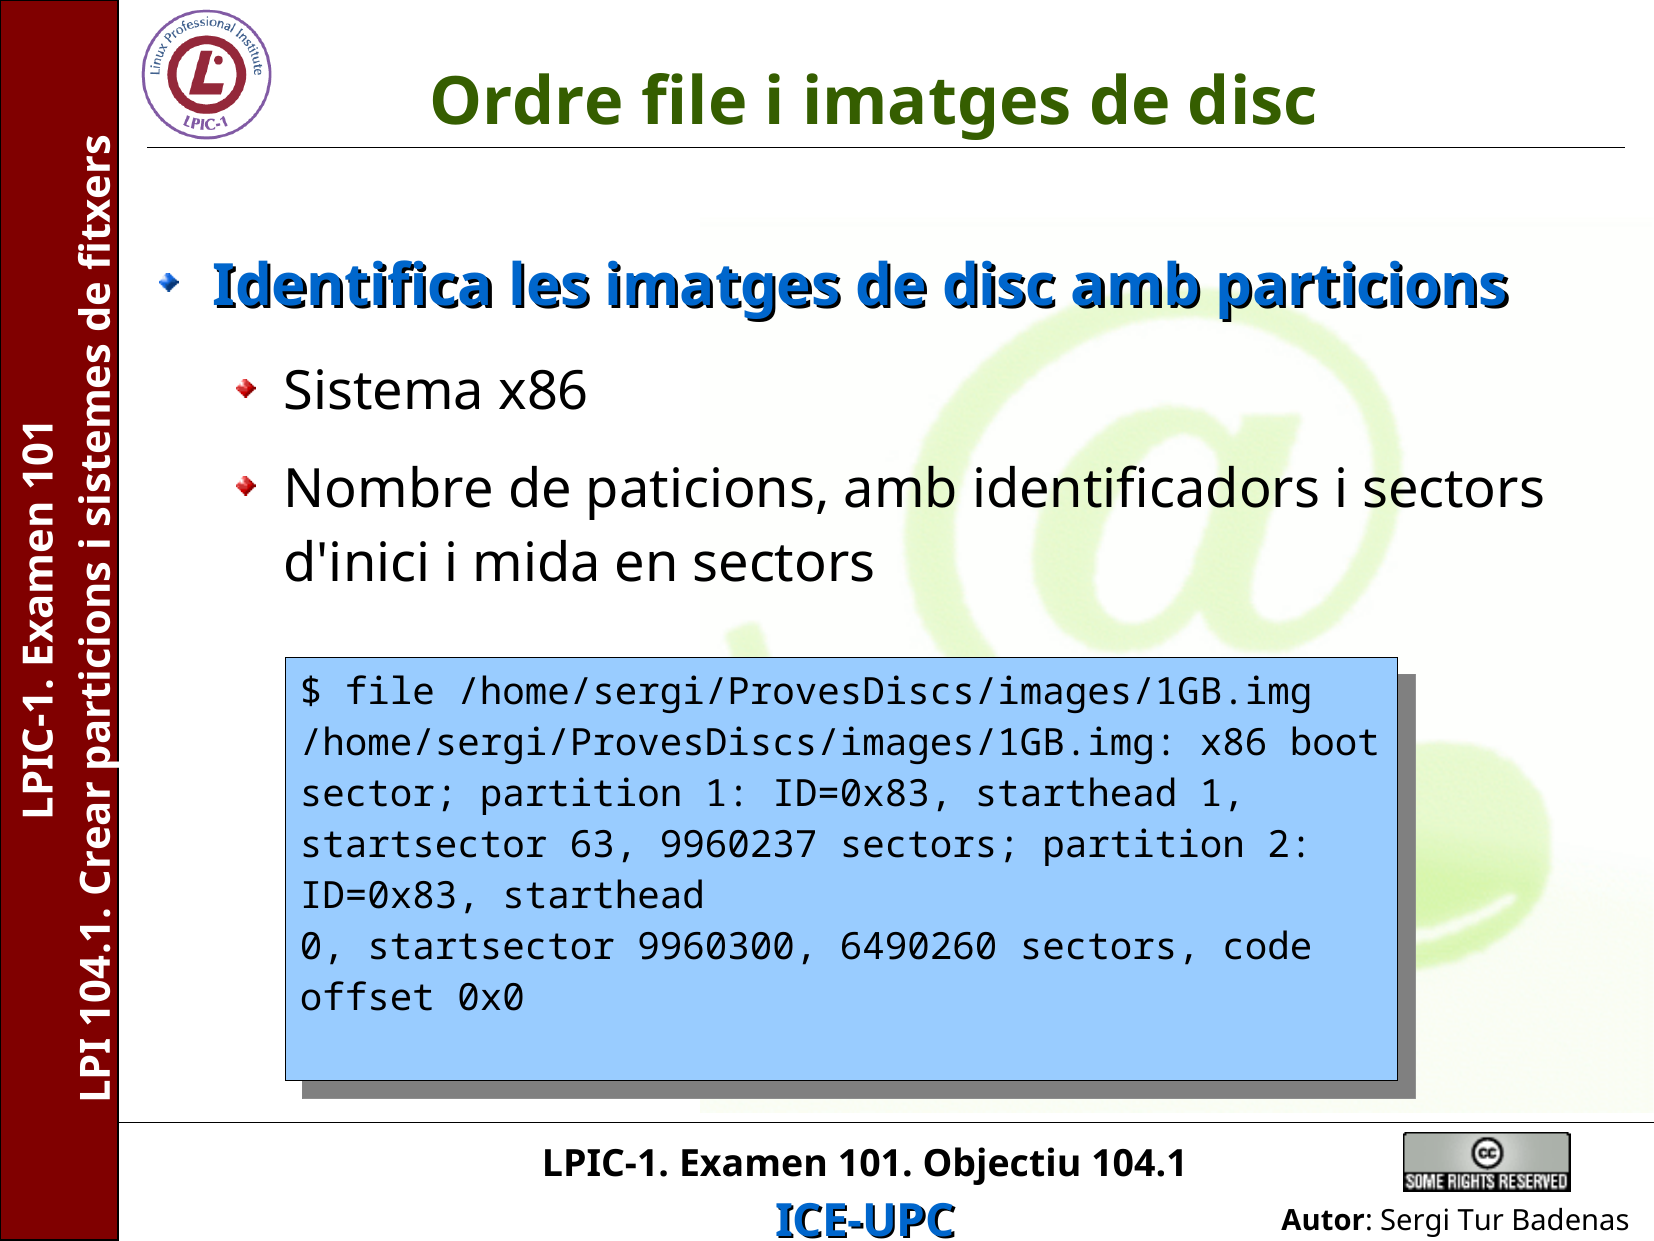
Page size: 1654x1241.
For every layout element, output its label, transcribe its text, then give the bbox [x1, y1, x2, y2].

title Ordre file i imatges de disc [129, 55, 1619, 142]
picture [1403, 1132, 1571, 1192]
picture [135, 5, 277, 55]
list Identifica les imatges de disc amb particions Sistema x86 Nombre de paticions, amb identificadors i sectors d'inici i mida en sectors [141, 242, 1630, 1078]
text_box $ file /home/sergi/ProvesDiscs/images/1GB.img /home/sergi/ProvesDiscs/images/1GB.img: x86 boot sector; partition 1: ID=0x83, starthead 1, startsector 63, 9960237 sectors; partition 2: ID=0x83, starthead 0, startsector 9960300, 6490260 sectors, code offset 0x0 [285, 657, 1398, 973]
picture [700, 217, 1654, 1113]
